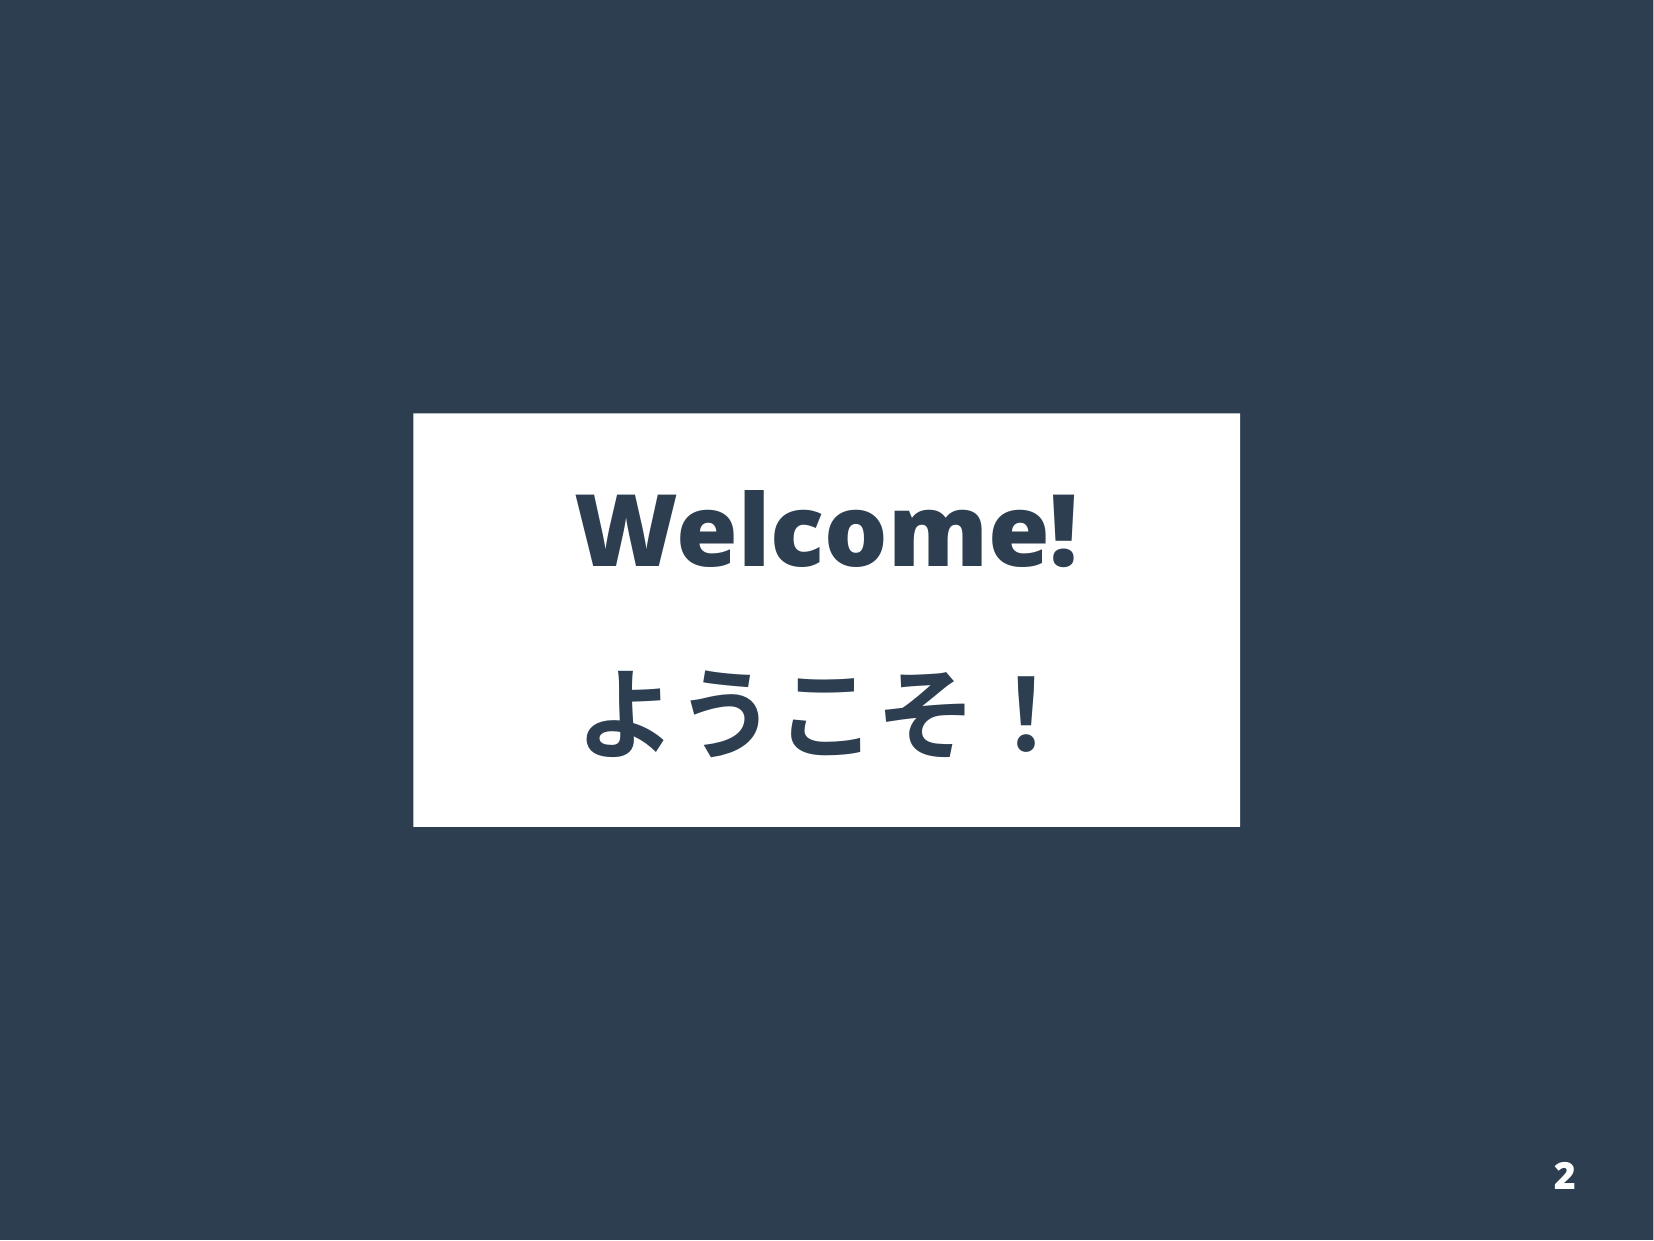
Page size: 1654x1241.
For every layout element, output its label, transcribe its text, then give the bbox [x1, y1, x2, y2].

title Welcome! ようこそ！ [419, 425, 1235, 815]
